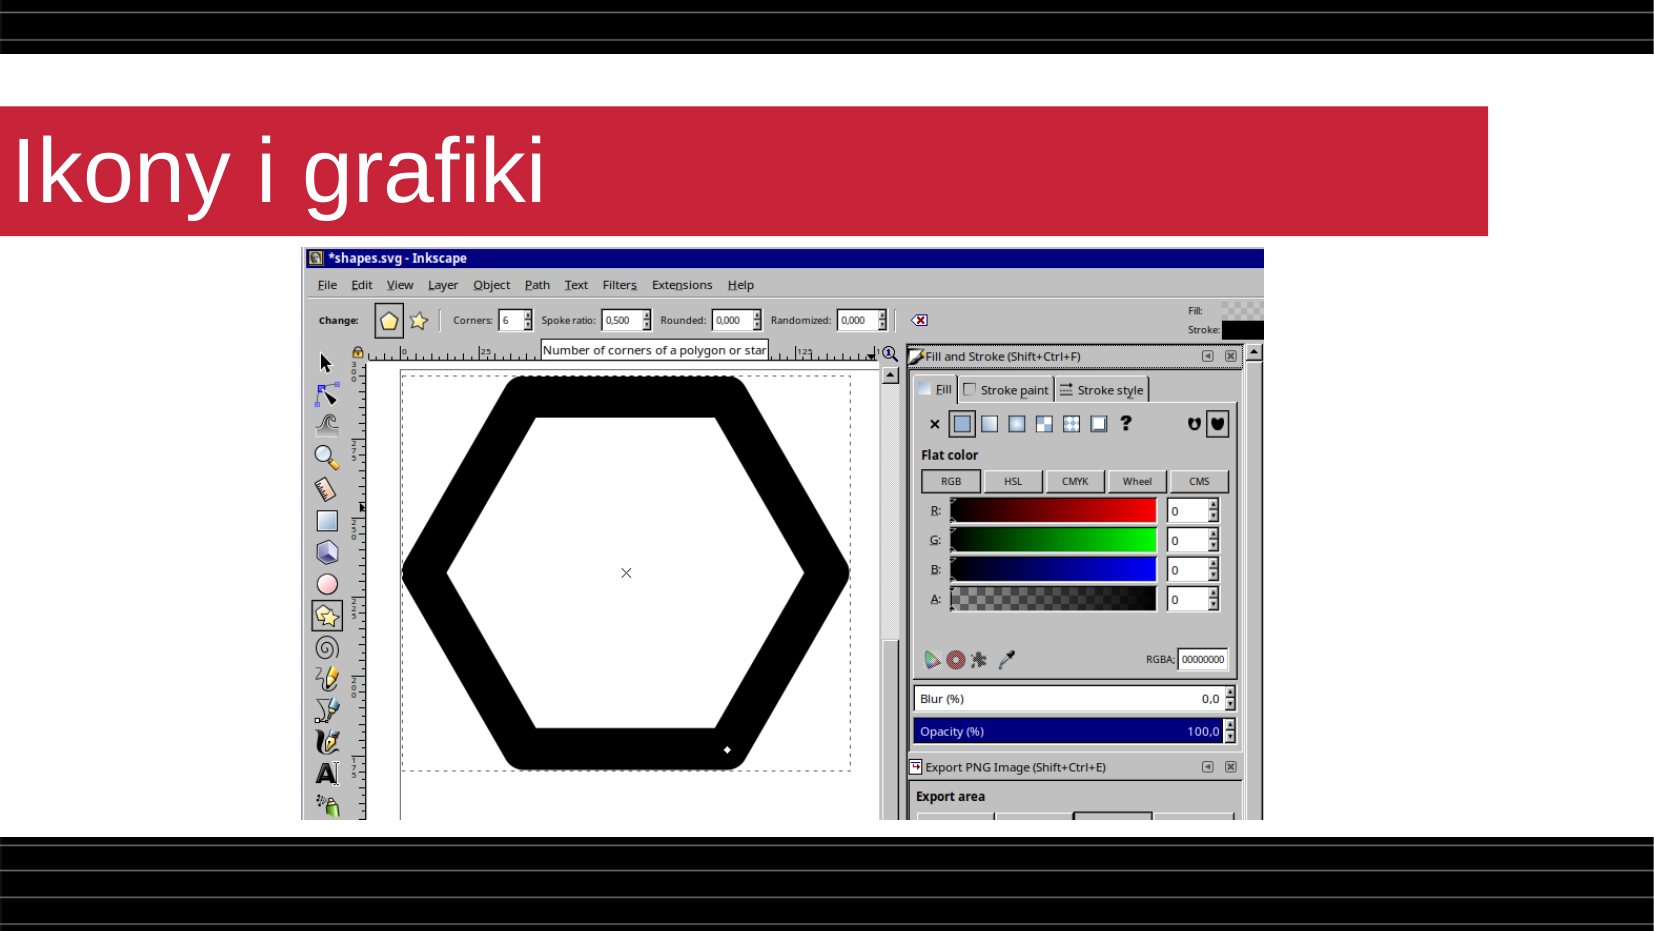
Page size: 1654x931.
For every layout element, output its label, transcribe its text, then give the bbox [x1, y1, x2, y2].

title Ikony i grafiki [0, 106, 1489, 237]
picture [0, 837, 1654, 931]
picture [301, 247, 1264, 820]
picture [0, 0, 1654, 54]
